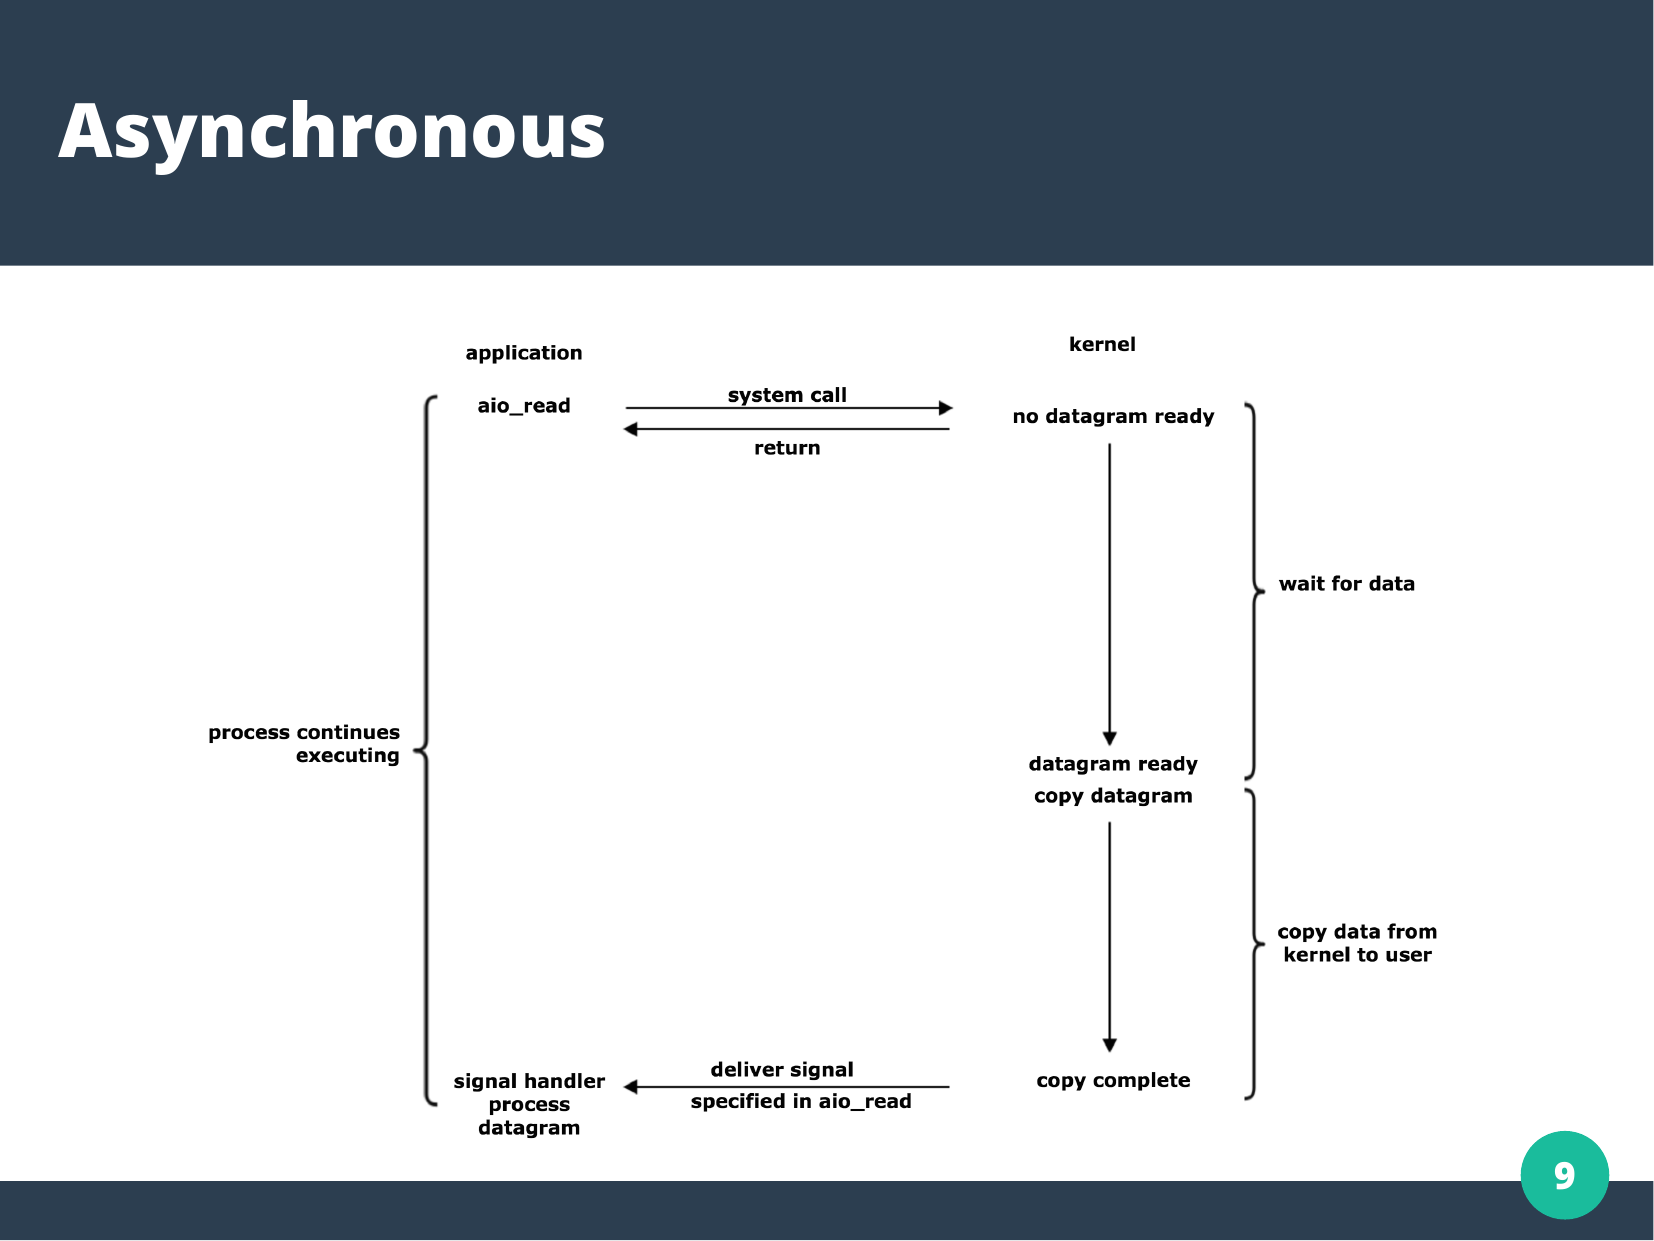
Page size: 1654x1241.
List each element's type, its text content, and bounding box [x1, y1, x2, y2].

title Asynchronous [59, 49, 1595, 207]
picture [196, 324, 1458, 1152]
